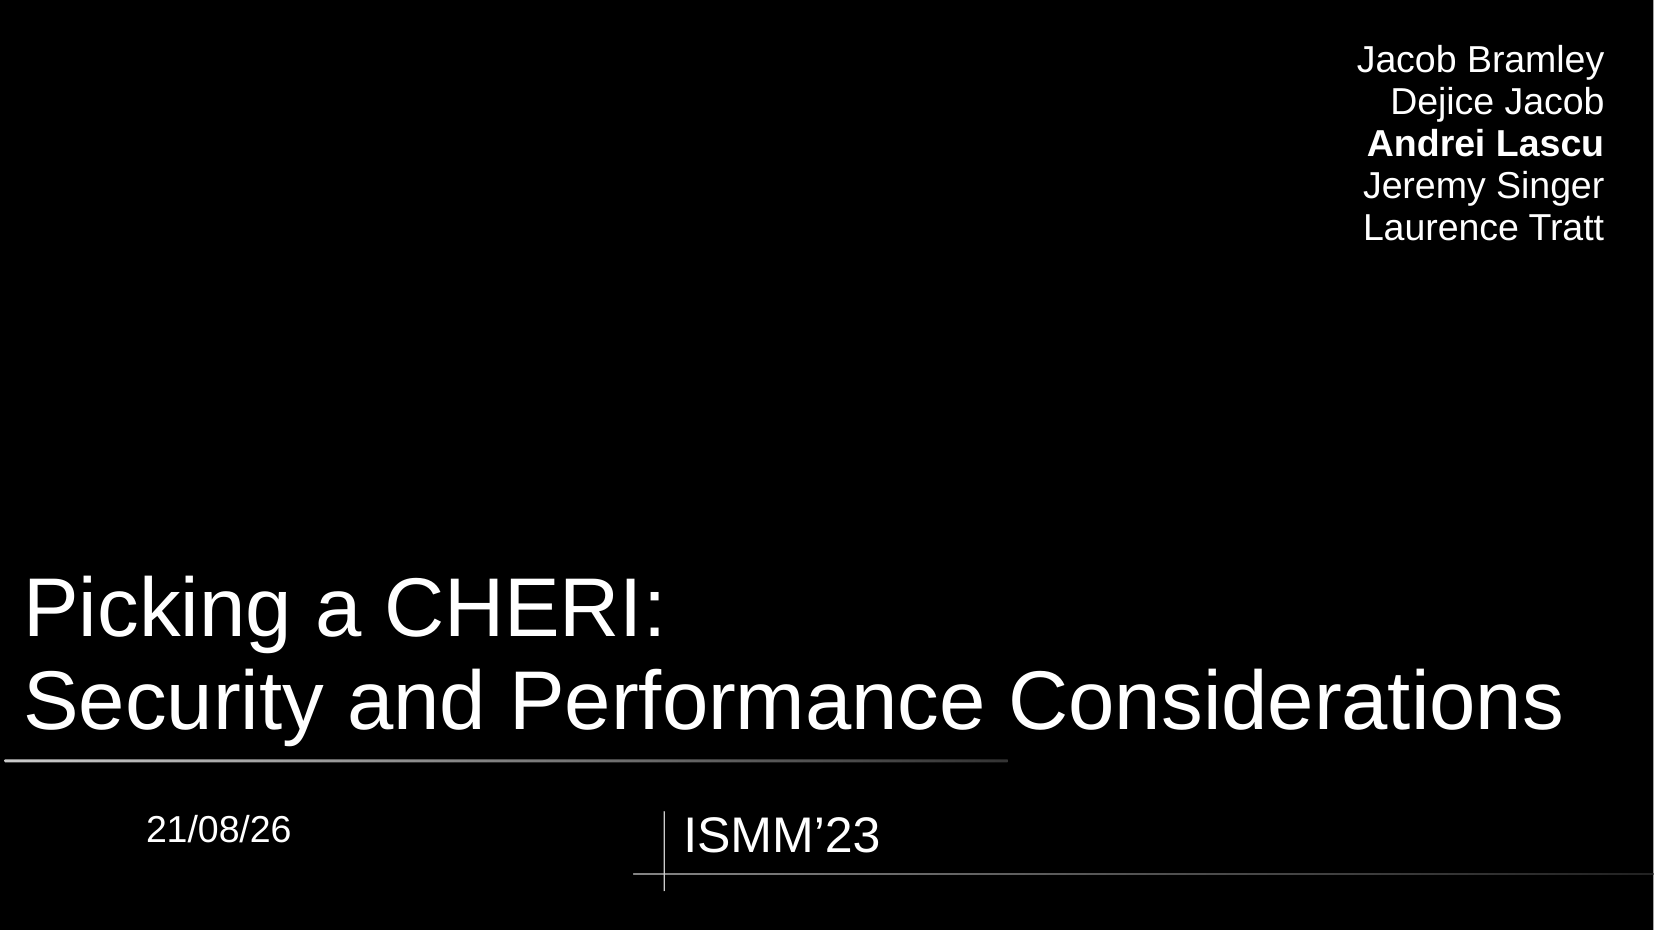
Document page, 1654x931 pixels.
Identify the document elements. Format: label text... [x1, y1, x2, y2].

text_box Jacob Bramley Dejice Jacob Andrei Lascu Jeremy Singer Laurence Tratt [1342, 31, 1620, 257]
text_box ISMM’23 [668, 800, 896, 871]
text_box 16/06/23 [131, 801, 356, 857]
title Picking a CHERI: Security and Performance Considerations [23, 500, 1642, 808]
